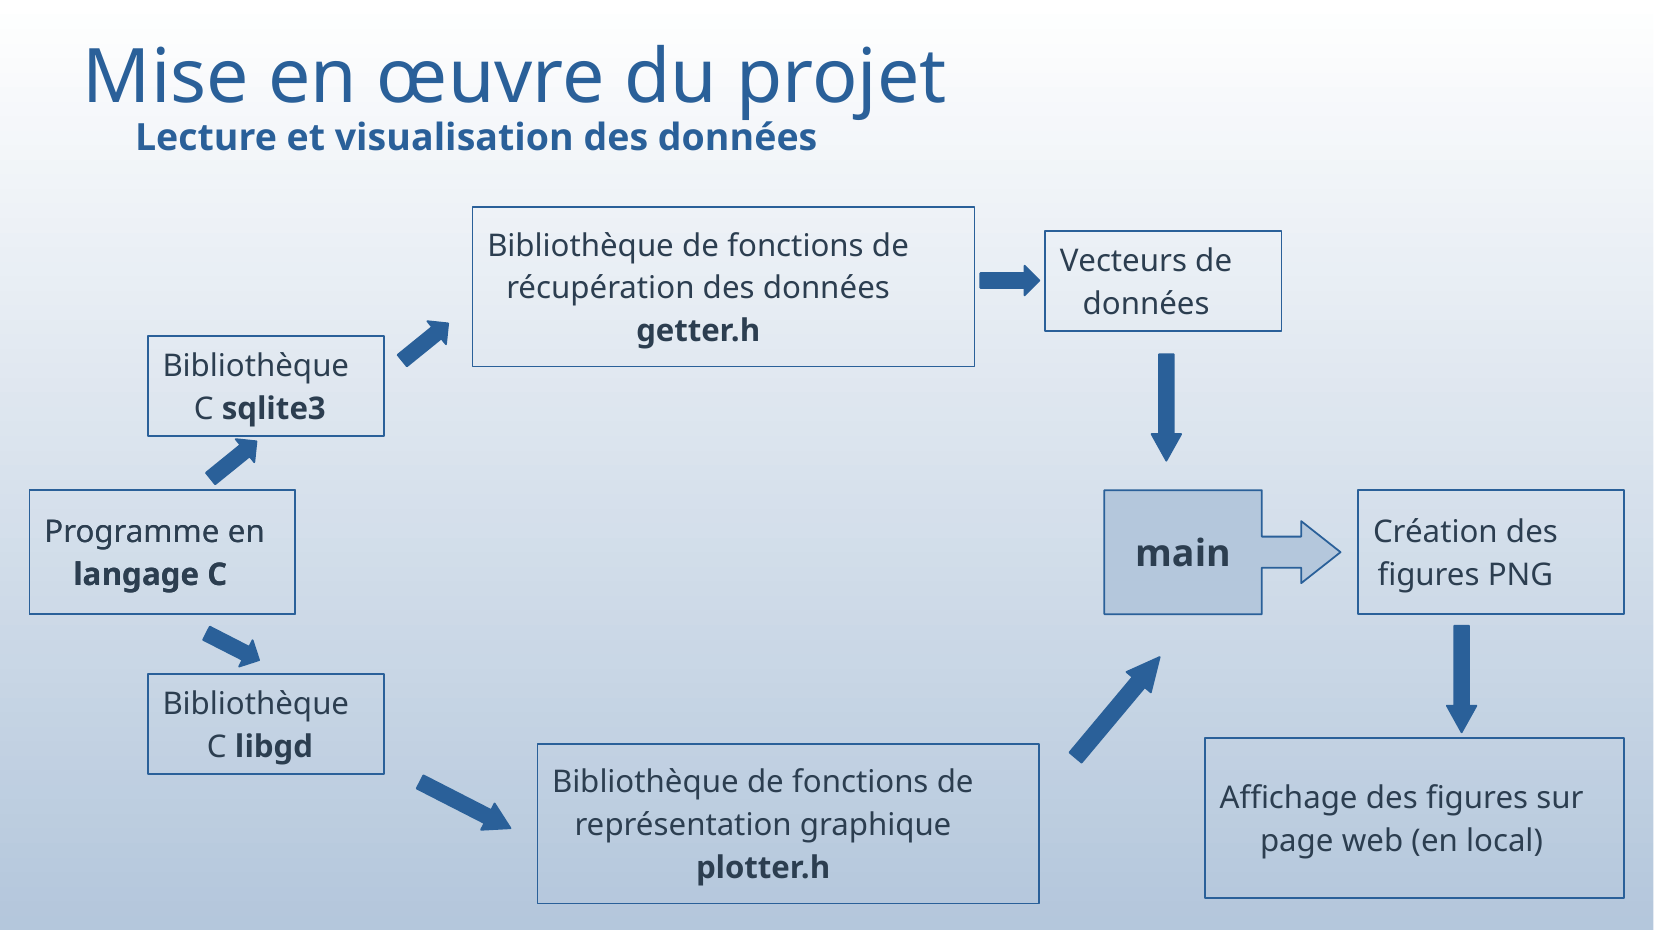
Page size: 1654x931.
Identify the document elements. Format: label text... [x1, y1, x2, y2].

text_box Vecteurs de données [1045, 237, 1282, 325]
text_box Programme en langage C [29, 490, 296, 615]
text_box main [1104, 490, 1341, 615]
text_box Création des figures PNG [1358, 490, 1625, 615]
text_box Lecture et visualisation des données [44, 106, 910, 165]
text_box Affichage des figures sur page web (en local) [1204, 738, 1625, 899]
text_box Bibliothèque C sqlite3 [147, 342, 384, 430]
title Mise en œuvre du projet [82, 0, 1571, 151]
text_box Bibliothèque de fonctions de récupération des données getter.h [472, 206, 975, 367]
text_box [59, 224, 1595, 931]
text_box Bibliothèque C libgd [147, 680, 384, 768]
text_box Bibliothèque de fonctions de représentation graphique plotter.h [537, 743, 1040, 904]
